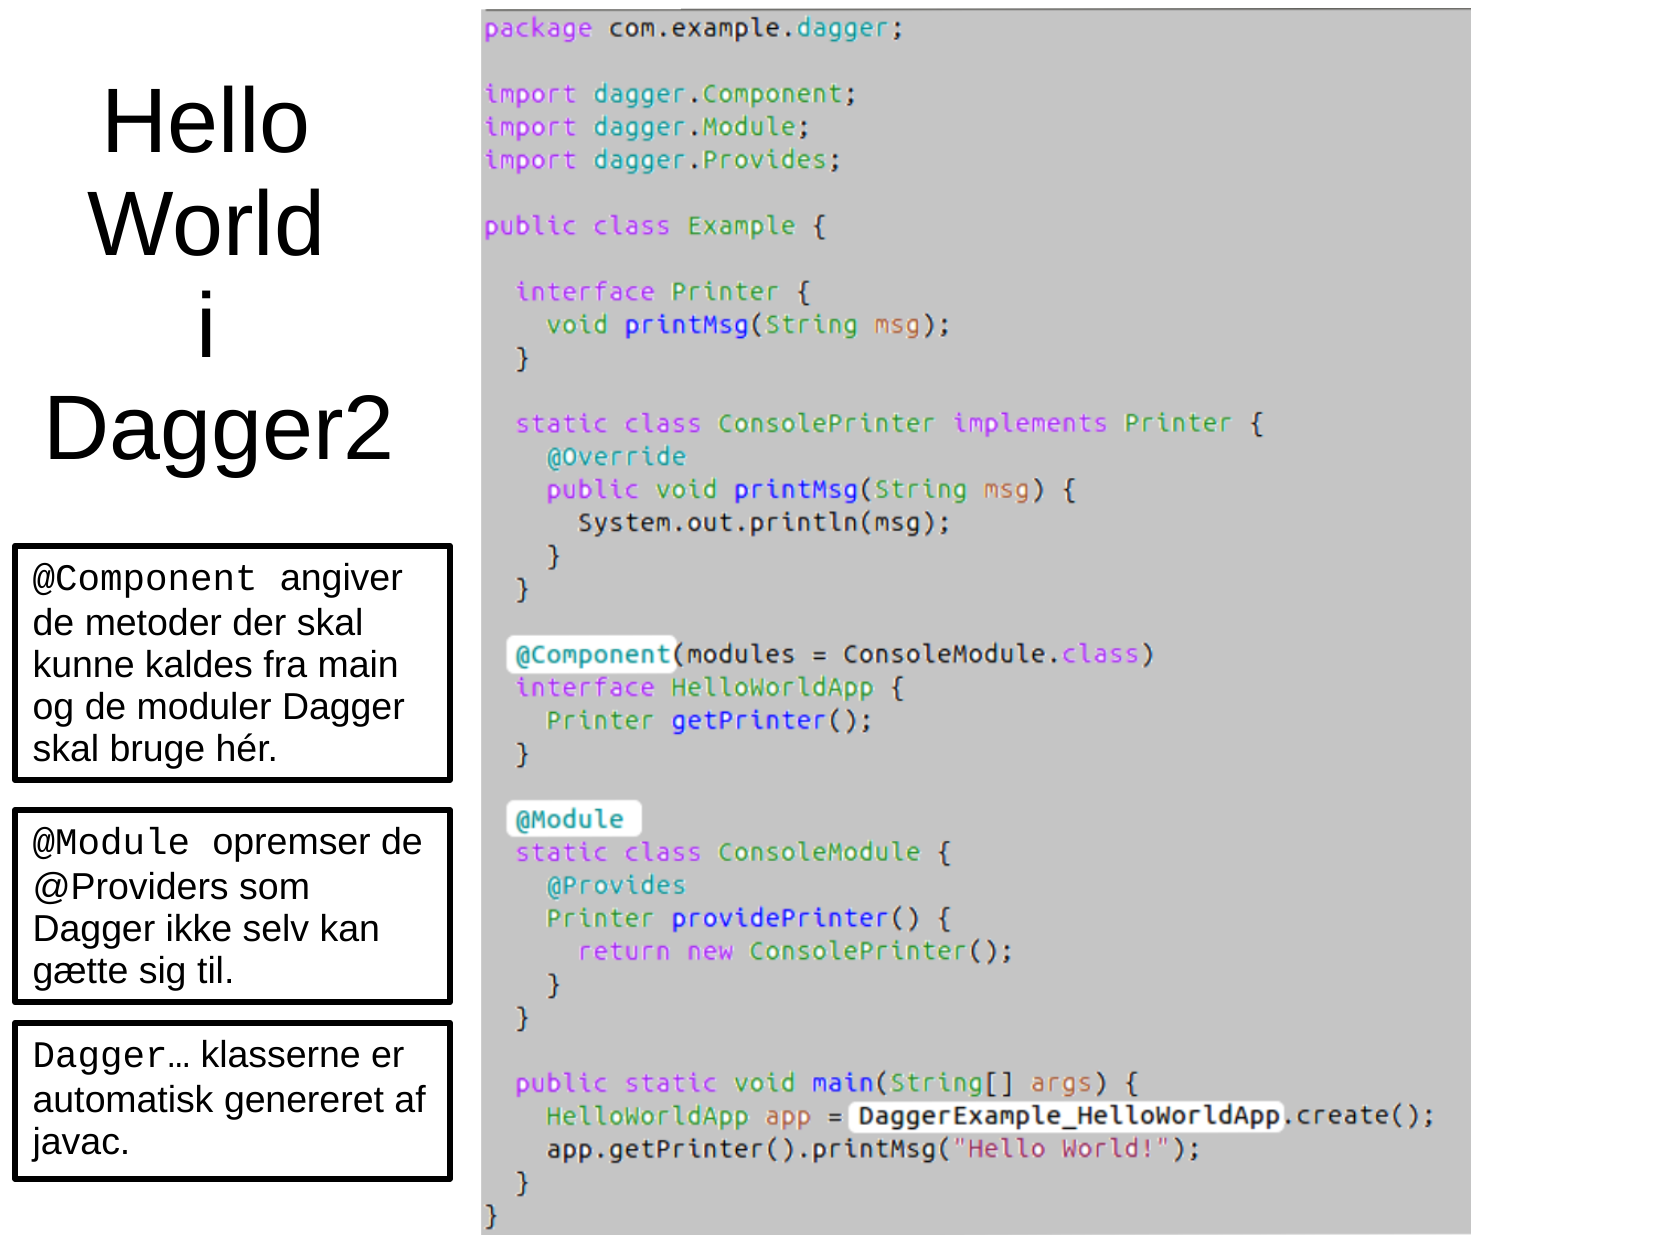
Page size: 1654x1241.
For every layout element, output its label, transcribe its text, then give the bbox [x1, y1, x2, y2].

picture [480, 7, 1471, 1235]
text_box [165, 840, 181, 897]
text_box @Module opremser de @Providers som Dagger ikke selv kan gætte sig til. [15, 810, 451, 1003]
title Hello World i Dagger2 [30, 68, 409, 481]
text_box Dagger… klasserne er automatisk genereret af javac. [15, 1022, 451, 1179]
text_box @Component angiver de metoder der skal kunne kaldes fra main og de moduler Dagger skal bruge hér. [15, 545, 451, 781]
